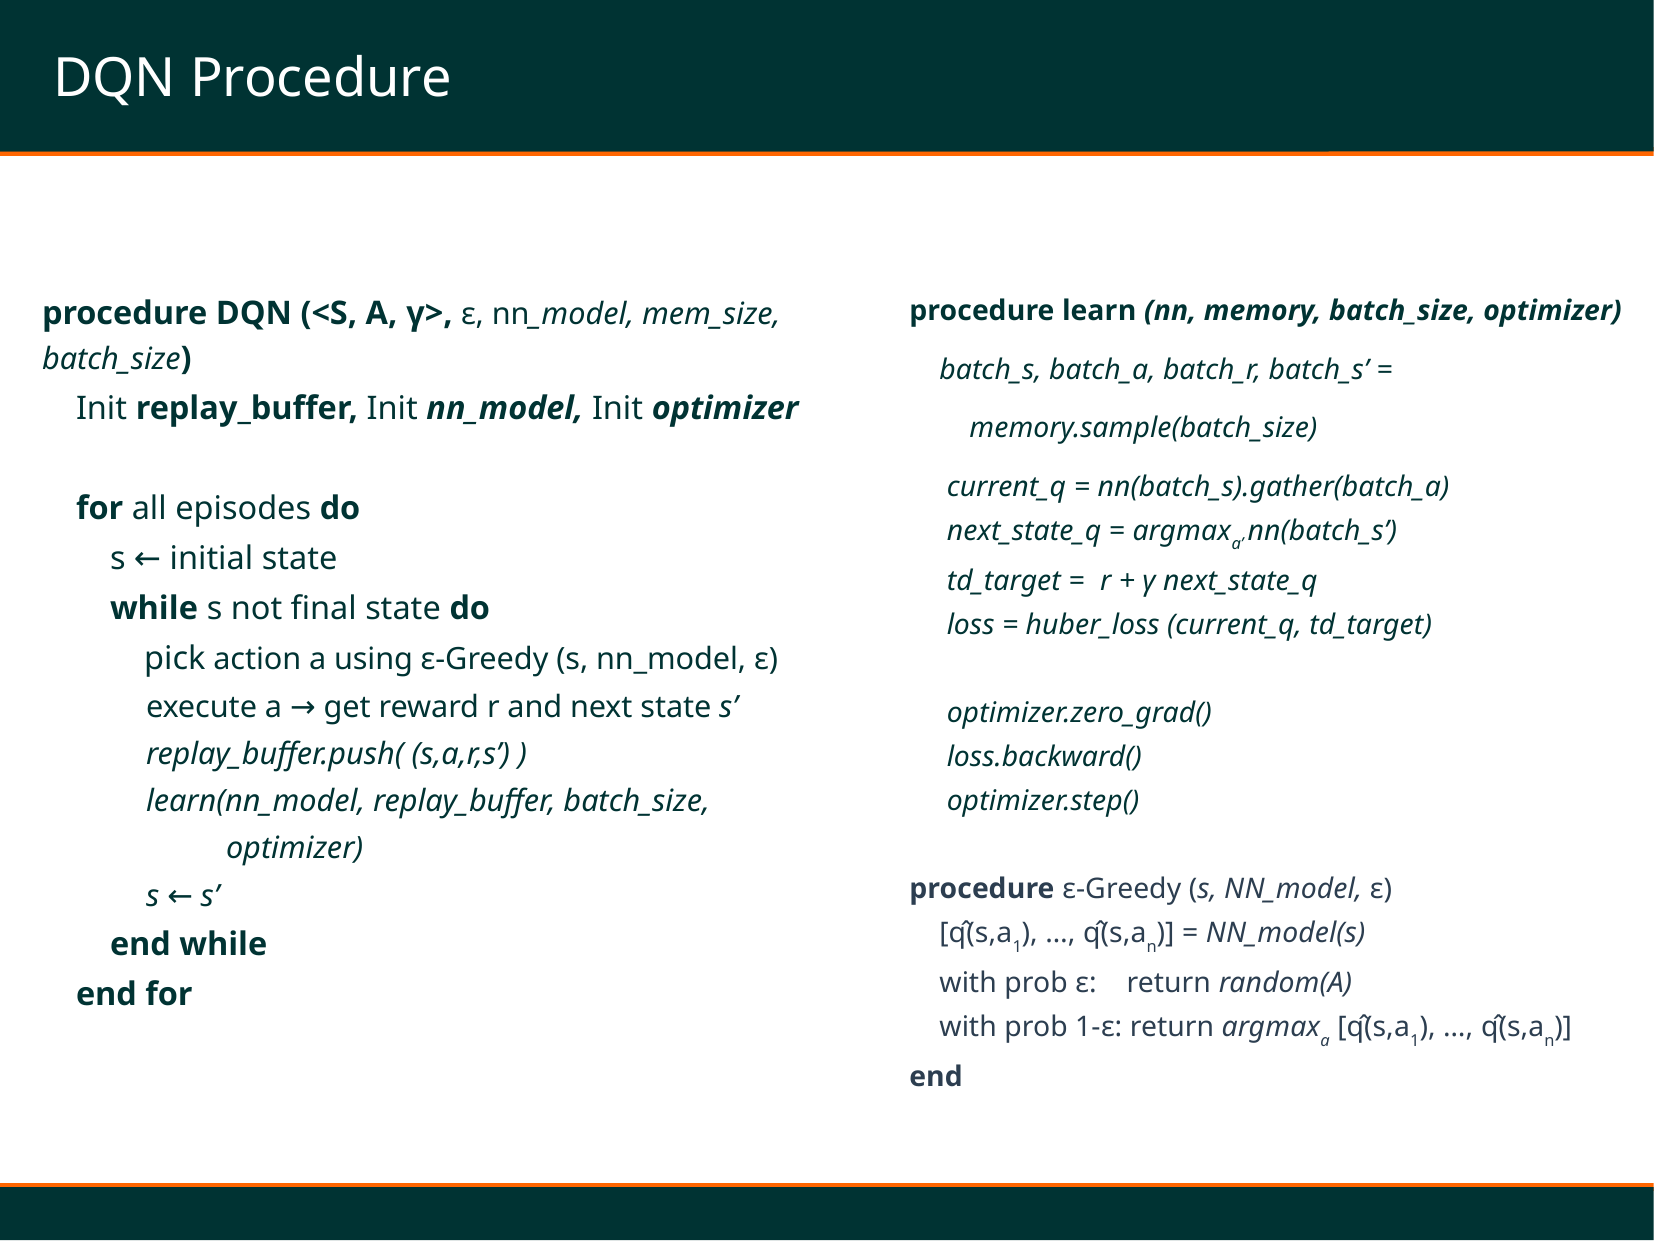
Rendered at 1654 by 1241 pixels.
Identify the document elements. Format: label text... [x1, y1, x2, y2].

list procedure learn (nn, memory, batch_size, optimizer) batch_s, batch_a, batch_r, batch_s’ = memory.sample(batch_size) current_q = nn(batch_s).gather(batch_a) next_state_q = argmaxa’ nn(batch_s’) td_target = r + γ next_state_q loss = huber_loss (current_q, td_target) optimizer.zero_grad() loss.backward() optimizer.step() procedure ε-Greedy (s, NN_model, ε) [q̂(s,a1), …, q̂(s,an)] = NN_model(s) with prob ε: return random(A) with prob 1-ε: return argmaxa [q̂(s,a1), …, q̂(s,an)] end [909, 290, 1636, 1111]
list procedure DQN (<S, A, γ>, ε, nn_model, mem_size, batch_size) Init replay_buffer, Init nn_model, Init optimizer for all episodes do s ← initial state while s not final state do pick action a using ε-Greedy (s, nn_model, ε) execute a → get reward r and next state s’ replay_buffer.push( (s,a,r,s’) ) learn(nn_model, replay_buffer, batch_size, optimizer) s ← s’ end while end for [42, 290, 802, 1111]
title DQN Procedure [0, 0, 1329, 152]
